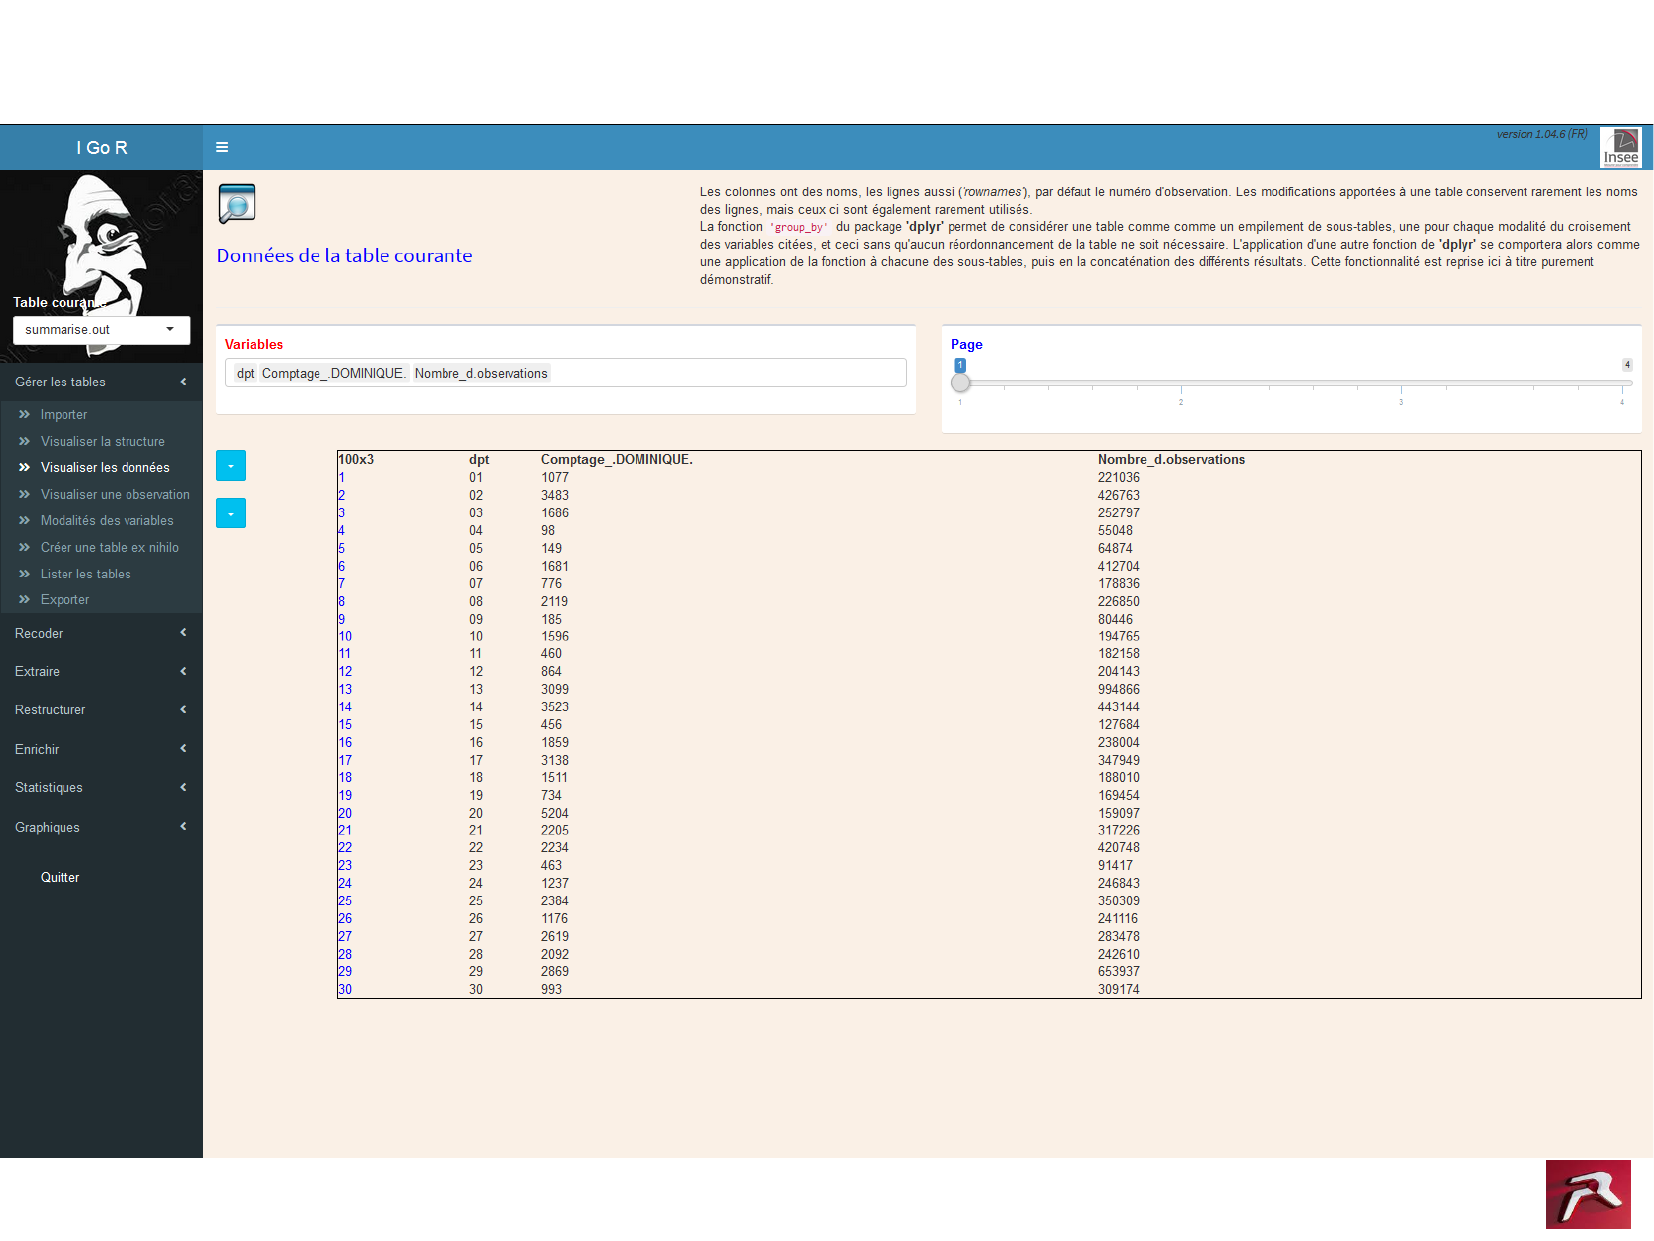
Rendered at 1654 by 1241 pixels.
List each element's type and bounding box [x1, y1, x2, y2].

picture [0, 124, 1654, 1158]
picture [1546, 1160, 1631, 1229]
